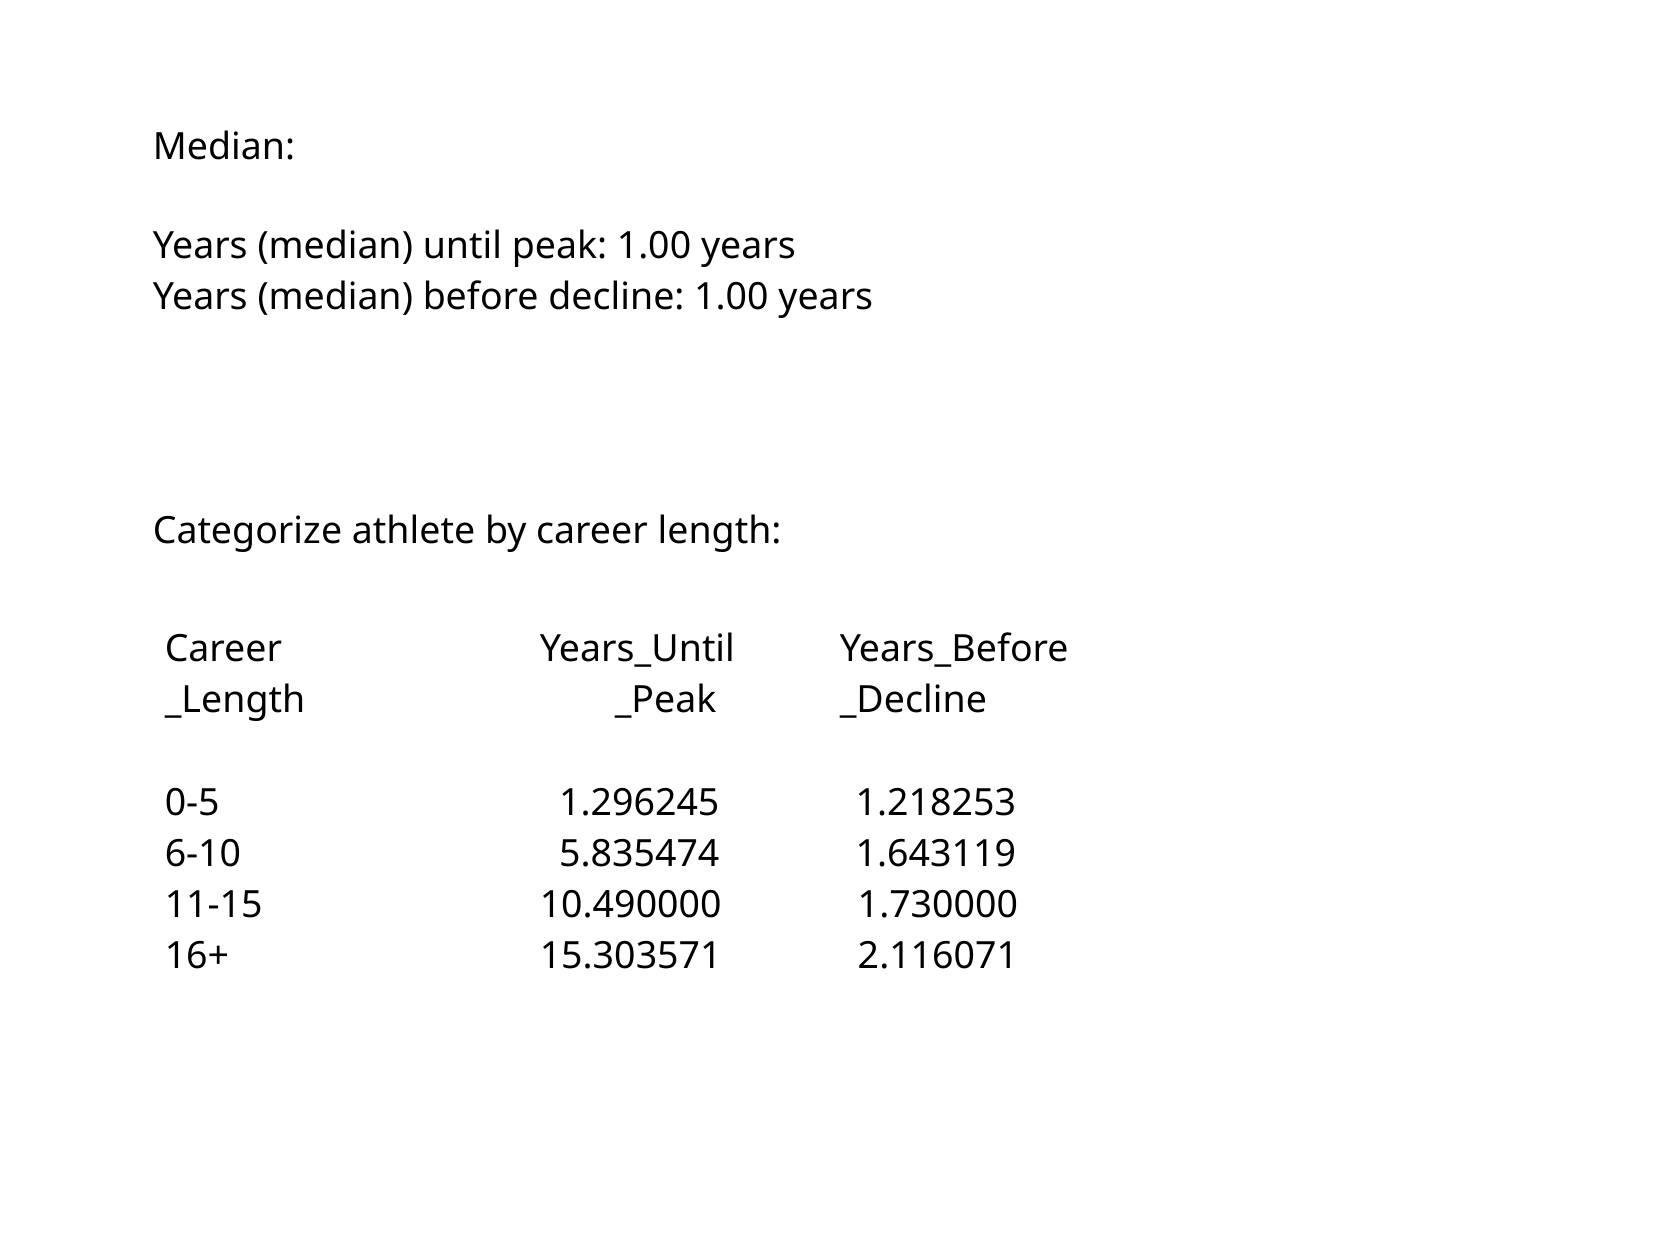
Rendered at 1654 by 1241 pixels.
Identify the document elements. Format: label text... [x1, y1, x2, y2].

text_box Categorize athlete by career length: [138, 496, 830, 558]
text_box Career Years_Until Years_Before _Length _Peak _Decline 0-5 1.296245 1.218253 6-10 5.835474 1.643119 11-15 10.490000 1.730000 16+ 15.303571 2.116071 [150, 614, 1342, 955]
text_box Median: [138, 112, 320, 174]
text_box Years (median) until peak: 1.00 years Years (median) before decline: 1.00 years [138, 210, 976, 366]
